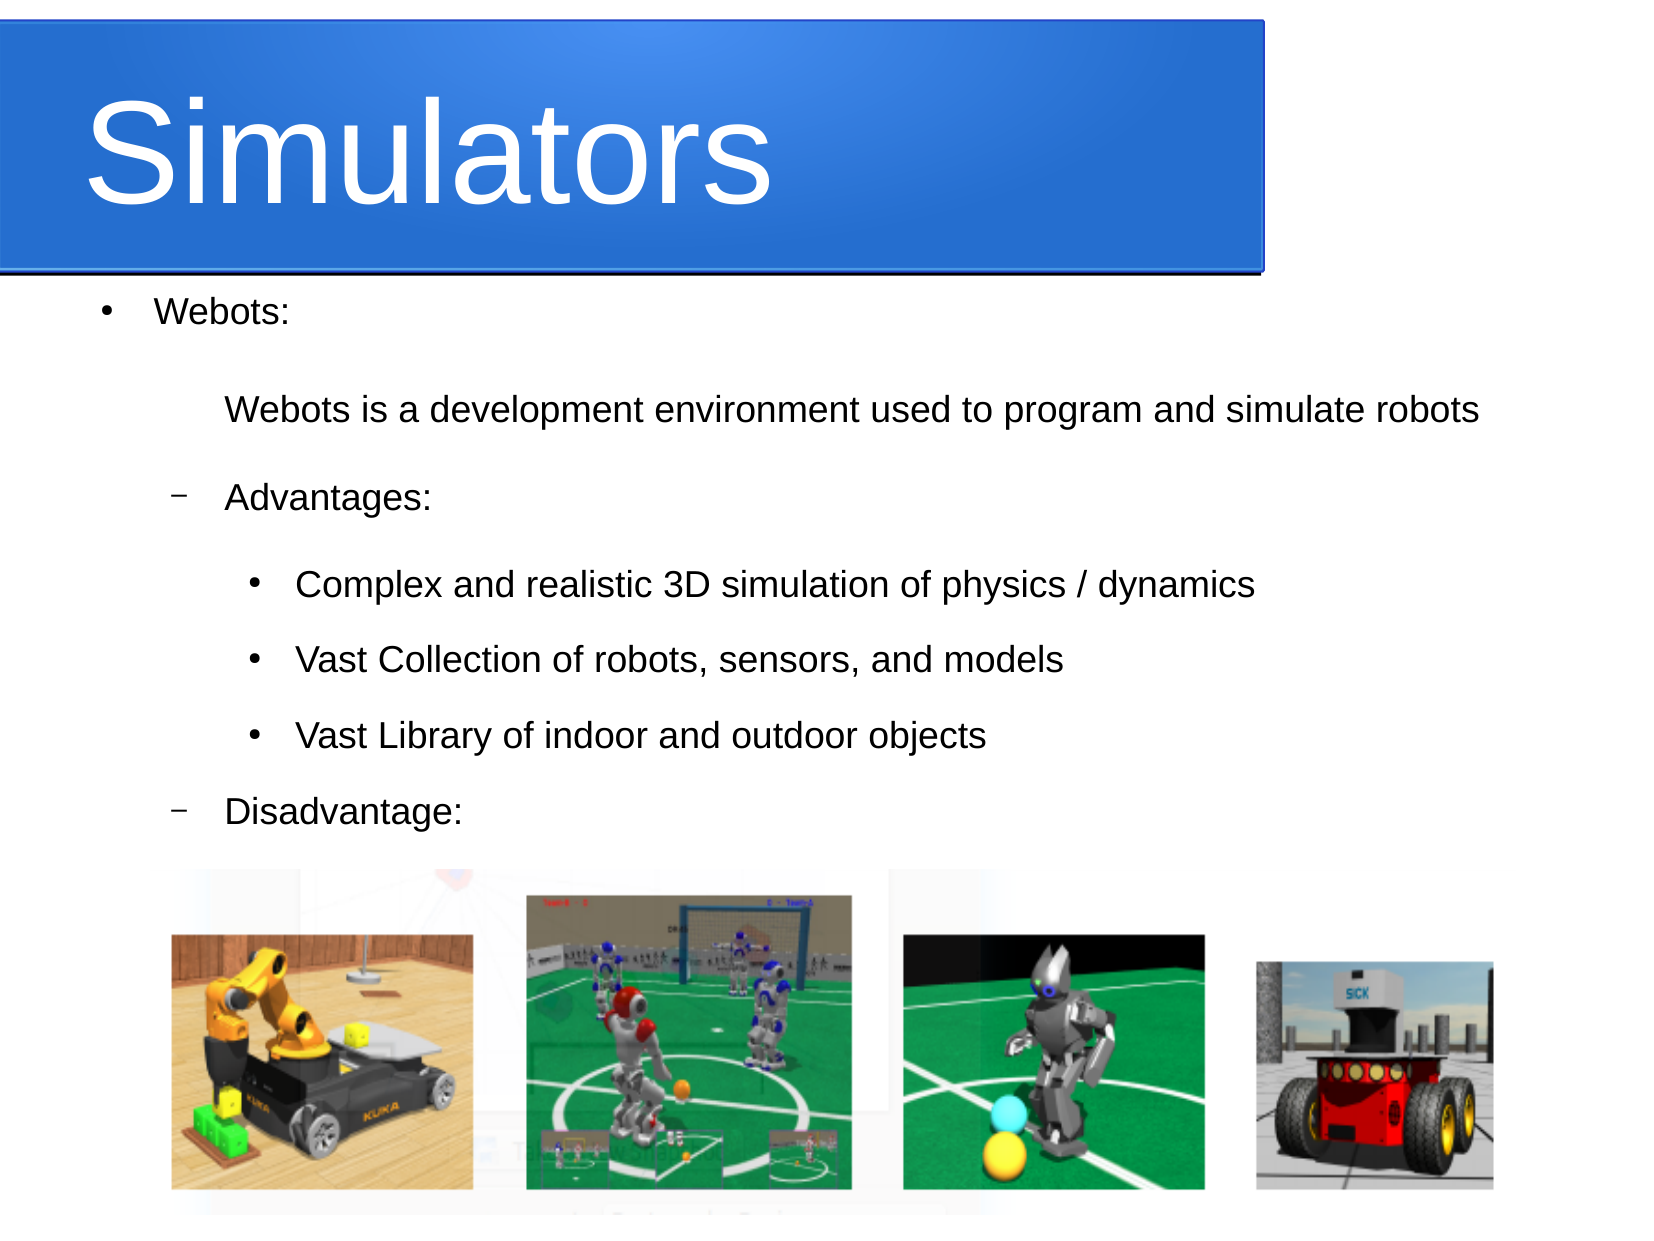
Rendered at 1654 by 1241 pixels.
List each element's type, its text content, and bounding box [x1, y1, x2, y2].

title Simulators [82, 49, 1250, 257]
picture [150, 869, 1516, 1216]
list Webots: Webots is a development environment used to program and simulate robots Advantages: Complex and realistic 3D simulation of physics / dynamics Vast Collection of robots, sensors, and models Vast Library of indoor and outdoor objects Disadvantage: Cross-platform, but propitiatory (and very expensive) [82, 290, 1571, 1186]
